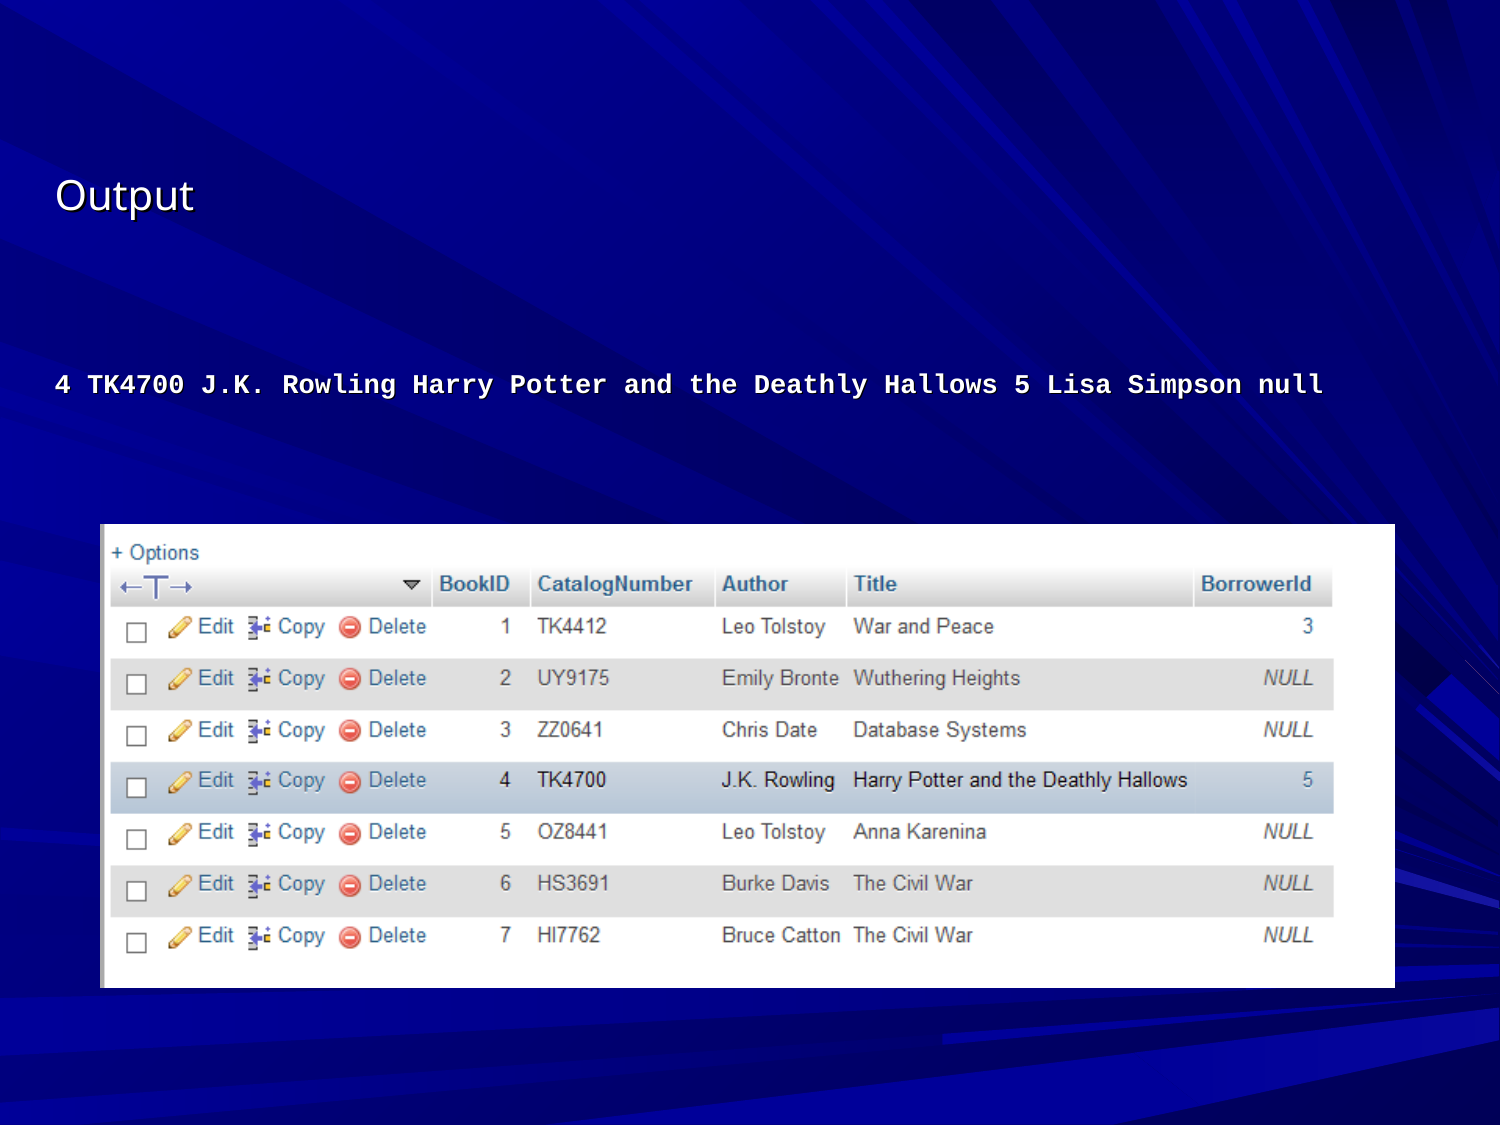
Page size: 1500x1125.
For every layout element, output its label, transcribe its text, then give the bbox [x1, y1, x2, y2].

picture [100, 524, 1395, 988]
title Output 4 TK4700 J.K. Rowling Harry Potter and the Deathly Hallows 5 Lisa Simpson null [39, 103, 1479, 465]
